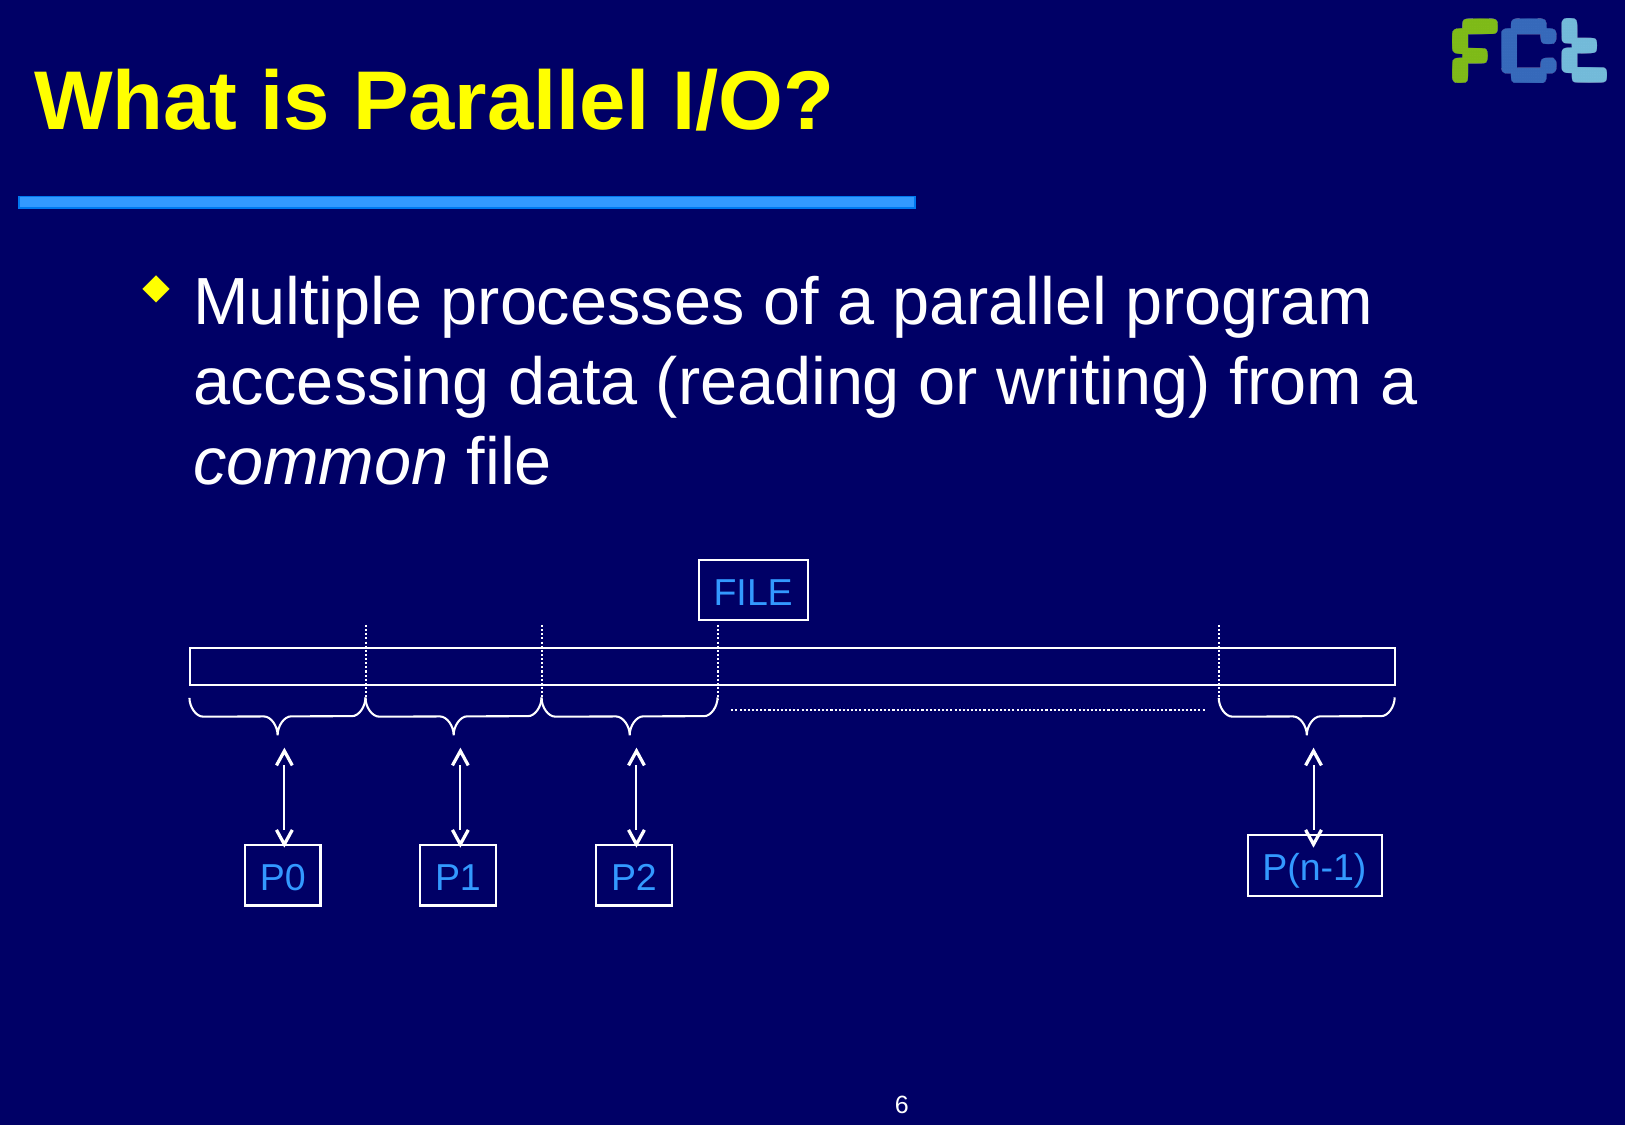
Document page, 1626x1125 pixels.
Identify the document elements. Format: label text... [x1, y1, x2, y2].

list Multiple processes of a parallel program accessing data (reading or writing) from a common file [121, 249, 1504, 576]
text_box FILE [698, 559, 808, 621]
text_box <number> [428, 1080, 1376, 1116]
text_box P(n-1) [1247, 835, 1382, 896]
title What is Parallel I/O? [19, 7, 1606, 185]
text_box P1 [420, 845, 496, 906]
text_box P2 [596, 845, 672, 906]
text_box P0 [245, 845, 321, 906]
